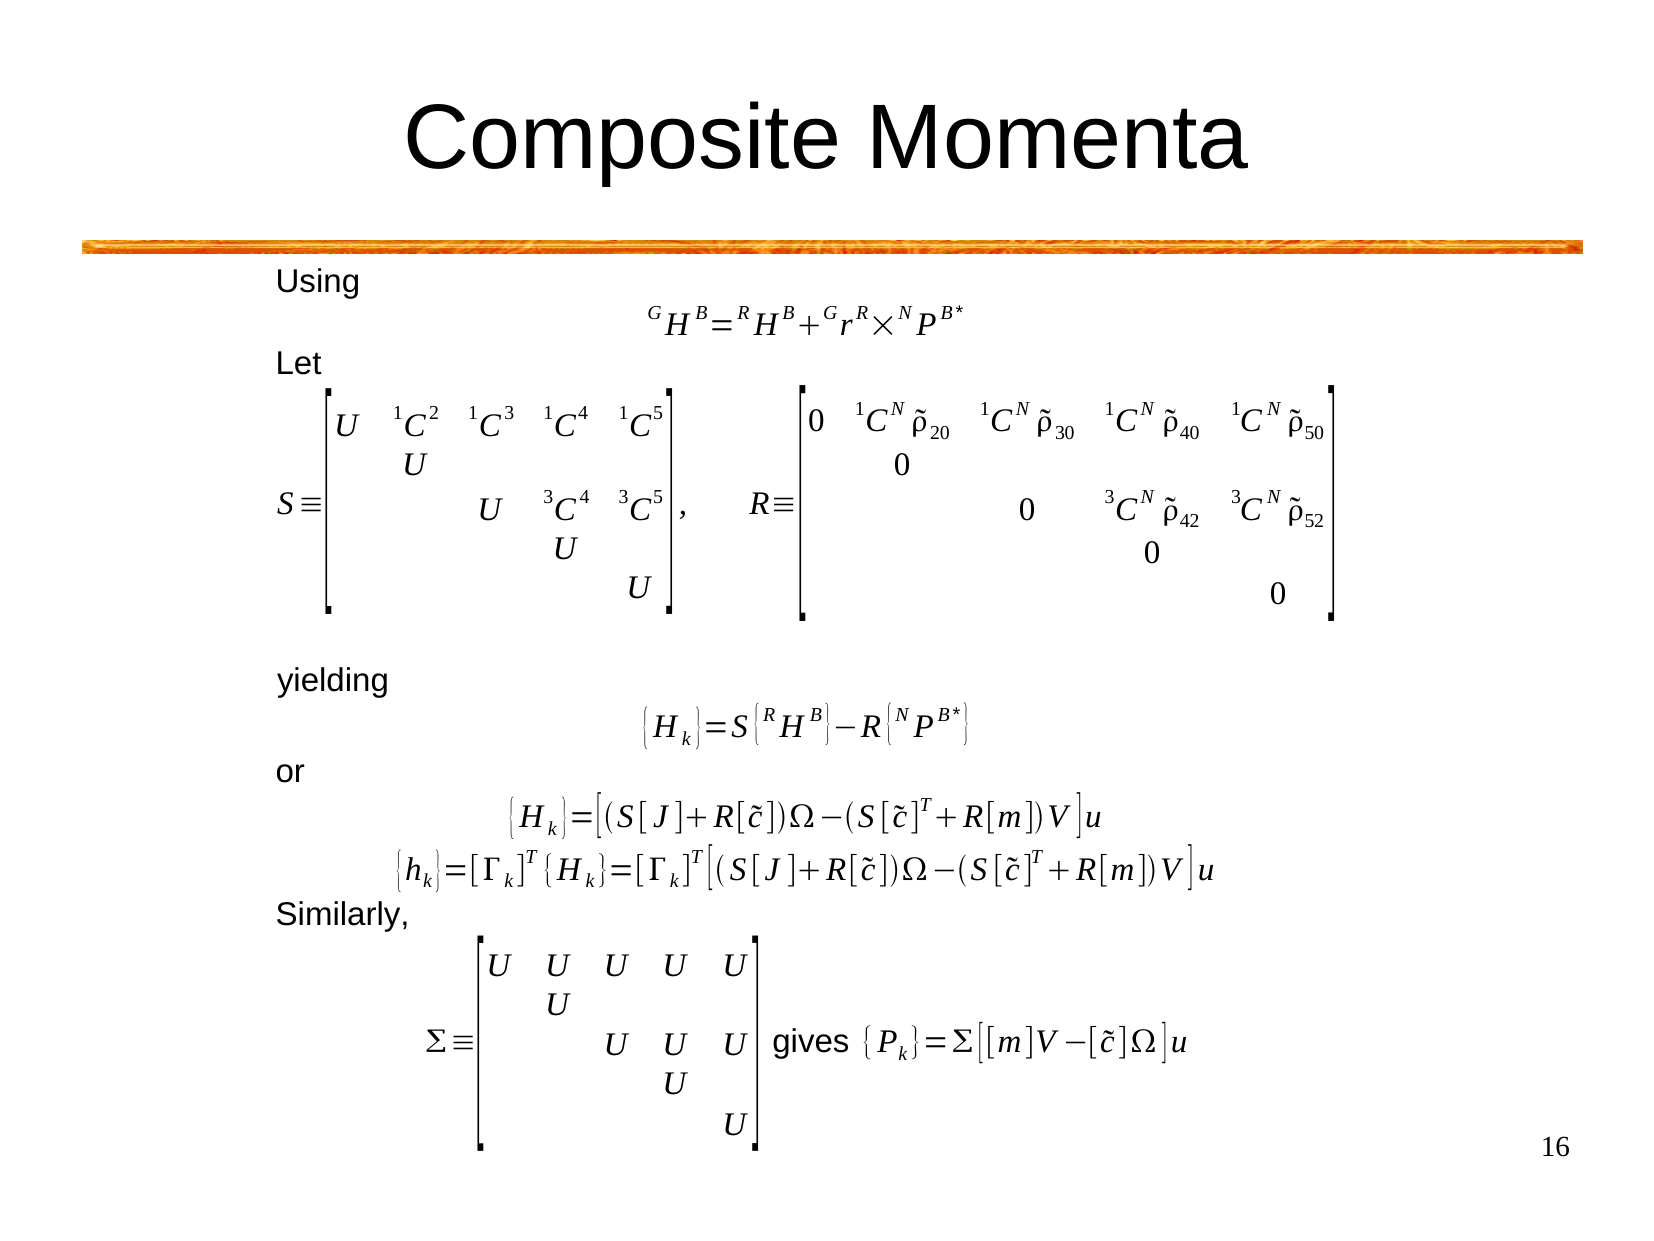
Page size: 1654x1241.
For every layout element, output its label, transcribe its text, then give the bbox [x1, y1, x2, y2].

chart [269, 262, 1342, 1152]
title Composite Momenta [82, 56, 1571, 218]
picture [82, 240, 1583, 254]
